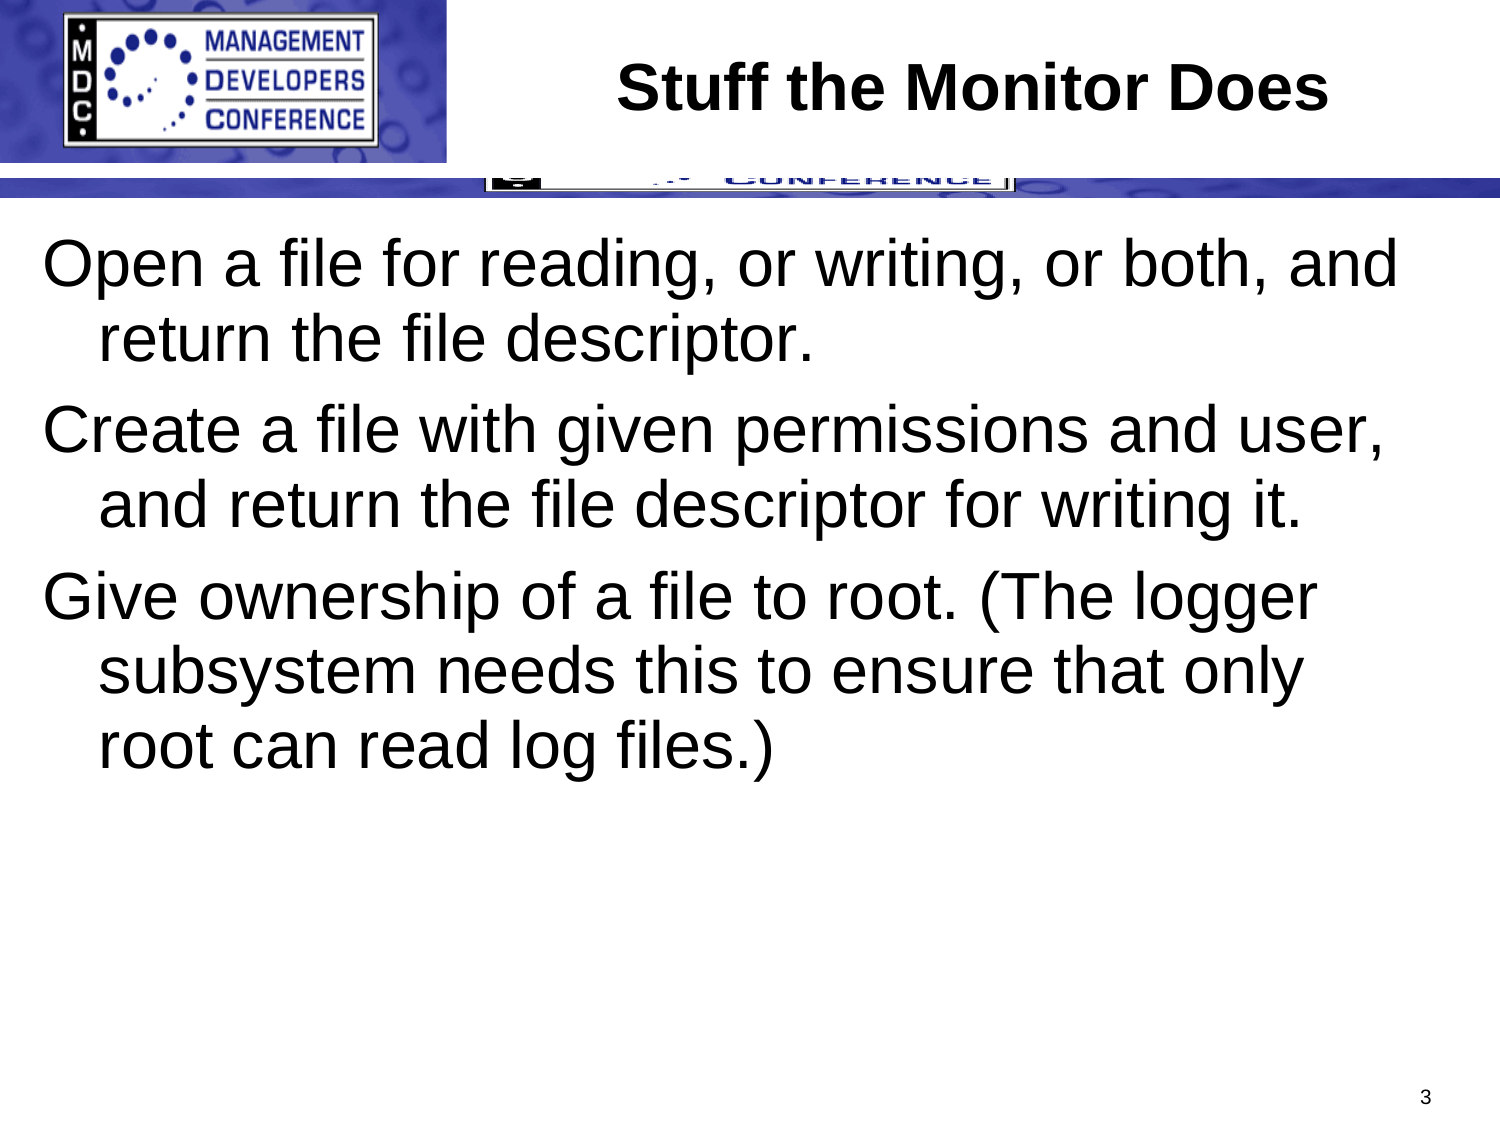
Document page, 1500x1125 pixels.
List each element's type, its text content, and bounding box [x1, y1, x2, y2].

list Open a file for reading, or writing, or both, and return the file descriptor. Create a file with given permissions and user, and return the file descriptor for writing it. Give ownership of a file to root. (The logger subsystem needs this to ensure that only root can read log files.) [42, 226, 1433, 1082]
picture [0, 178, 1500, 198]
title Stuff the Monitor Does [447, 0, 1500, 176]
picture [0, 0, 447, 163]
